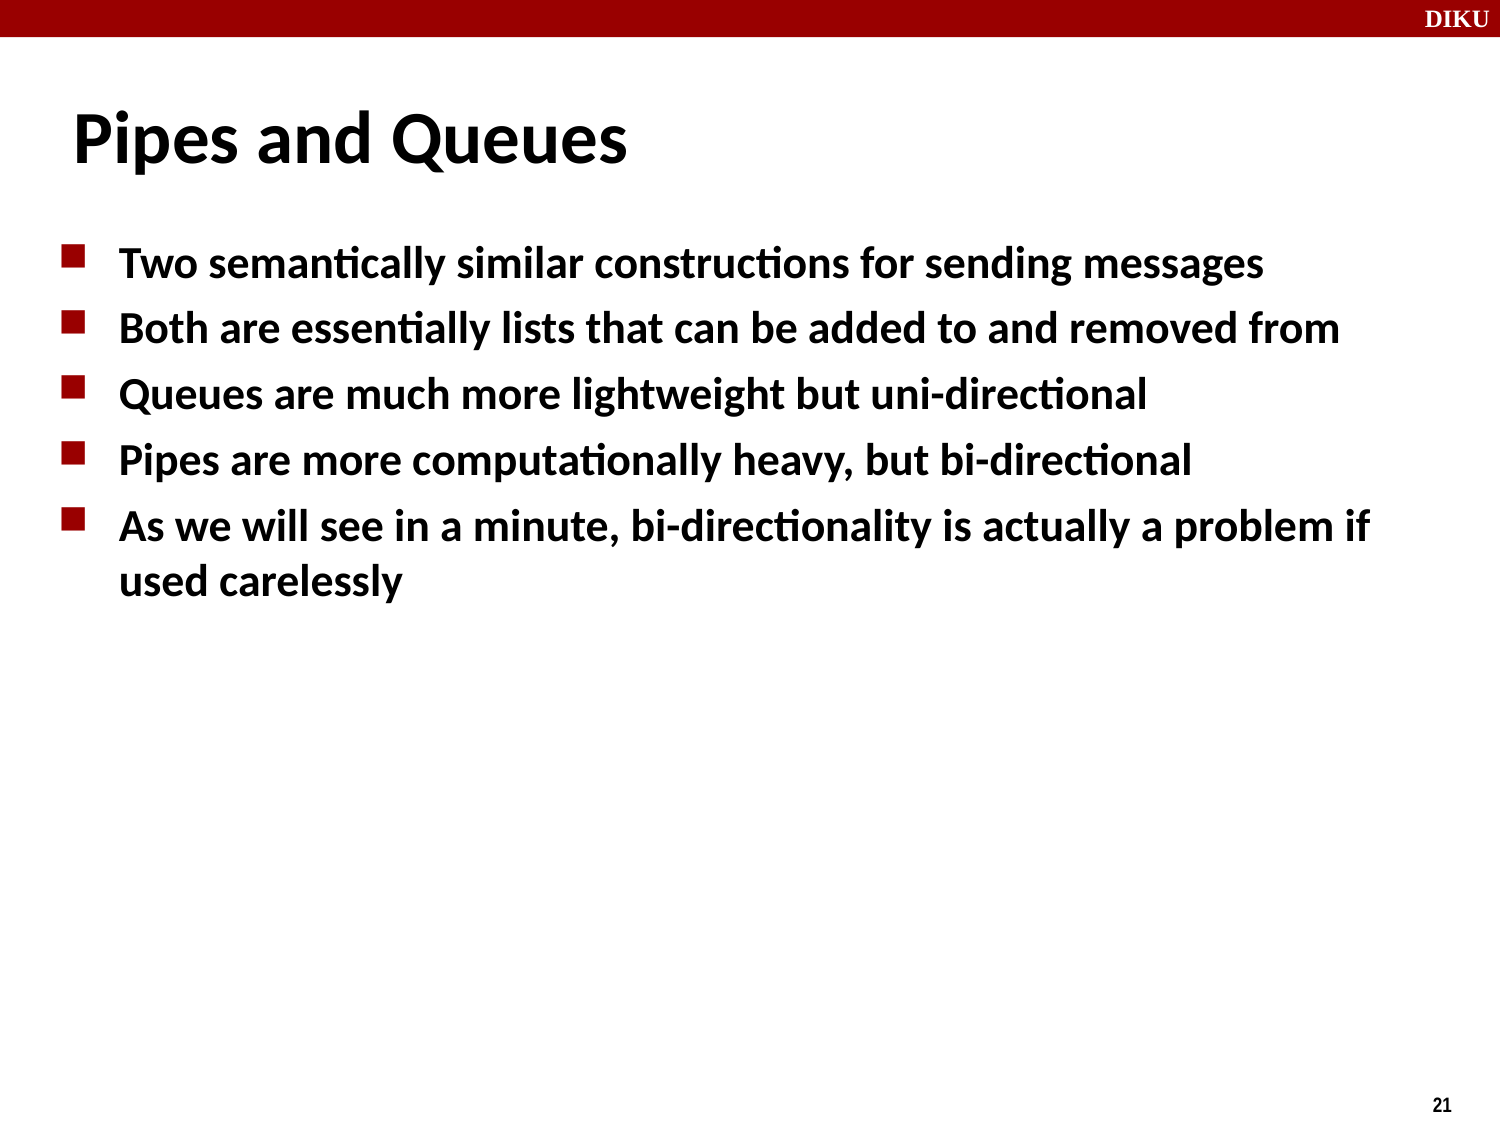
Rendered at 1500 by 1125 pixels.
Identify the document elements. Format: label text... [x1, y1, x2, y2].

text_box Pipes and Queues [58, 71, 1350, 197]
text_box Two semantically similar constructions for sending messages Both are essentially lists that can be added to and removed from Queues are much more lightweight but uni-directional Pipes are more computationally heavy, but bi-directional As we will see in a minute, bi-directionality is actually a problem if used carelessly [47, 224, 1411, 1082]
